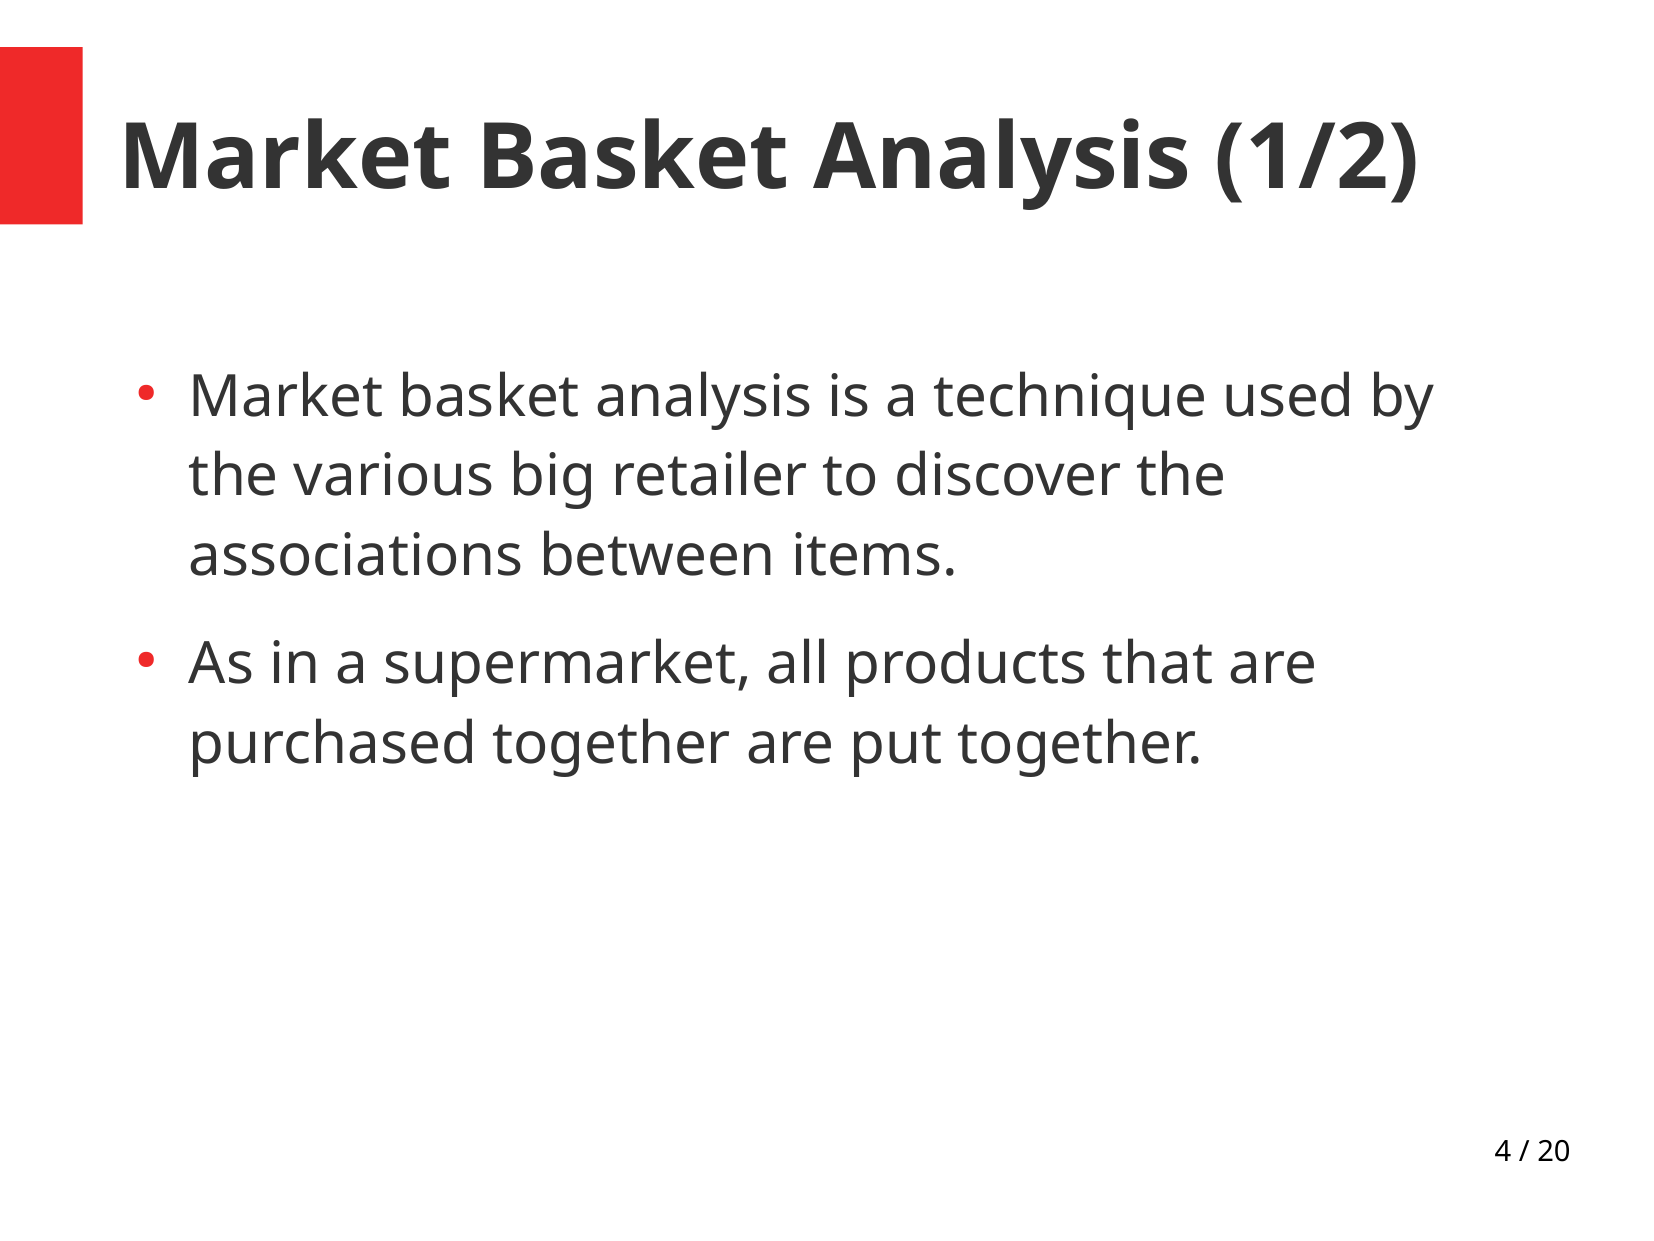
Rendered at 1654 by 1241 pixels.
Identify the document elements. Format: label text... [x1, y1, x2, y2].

title Market Basket Analysis (1/2) [118, 49, 1571, 257]
list Market basket analysis is a technique used by the various big retailer to discover the associations between items. As in a supermarket, all products that are purchased together are put together. [118, 354, 1536, 1229]
